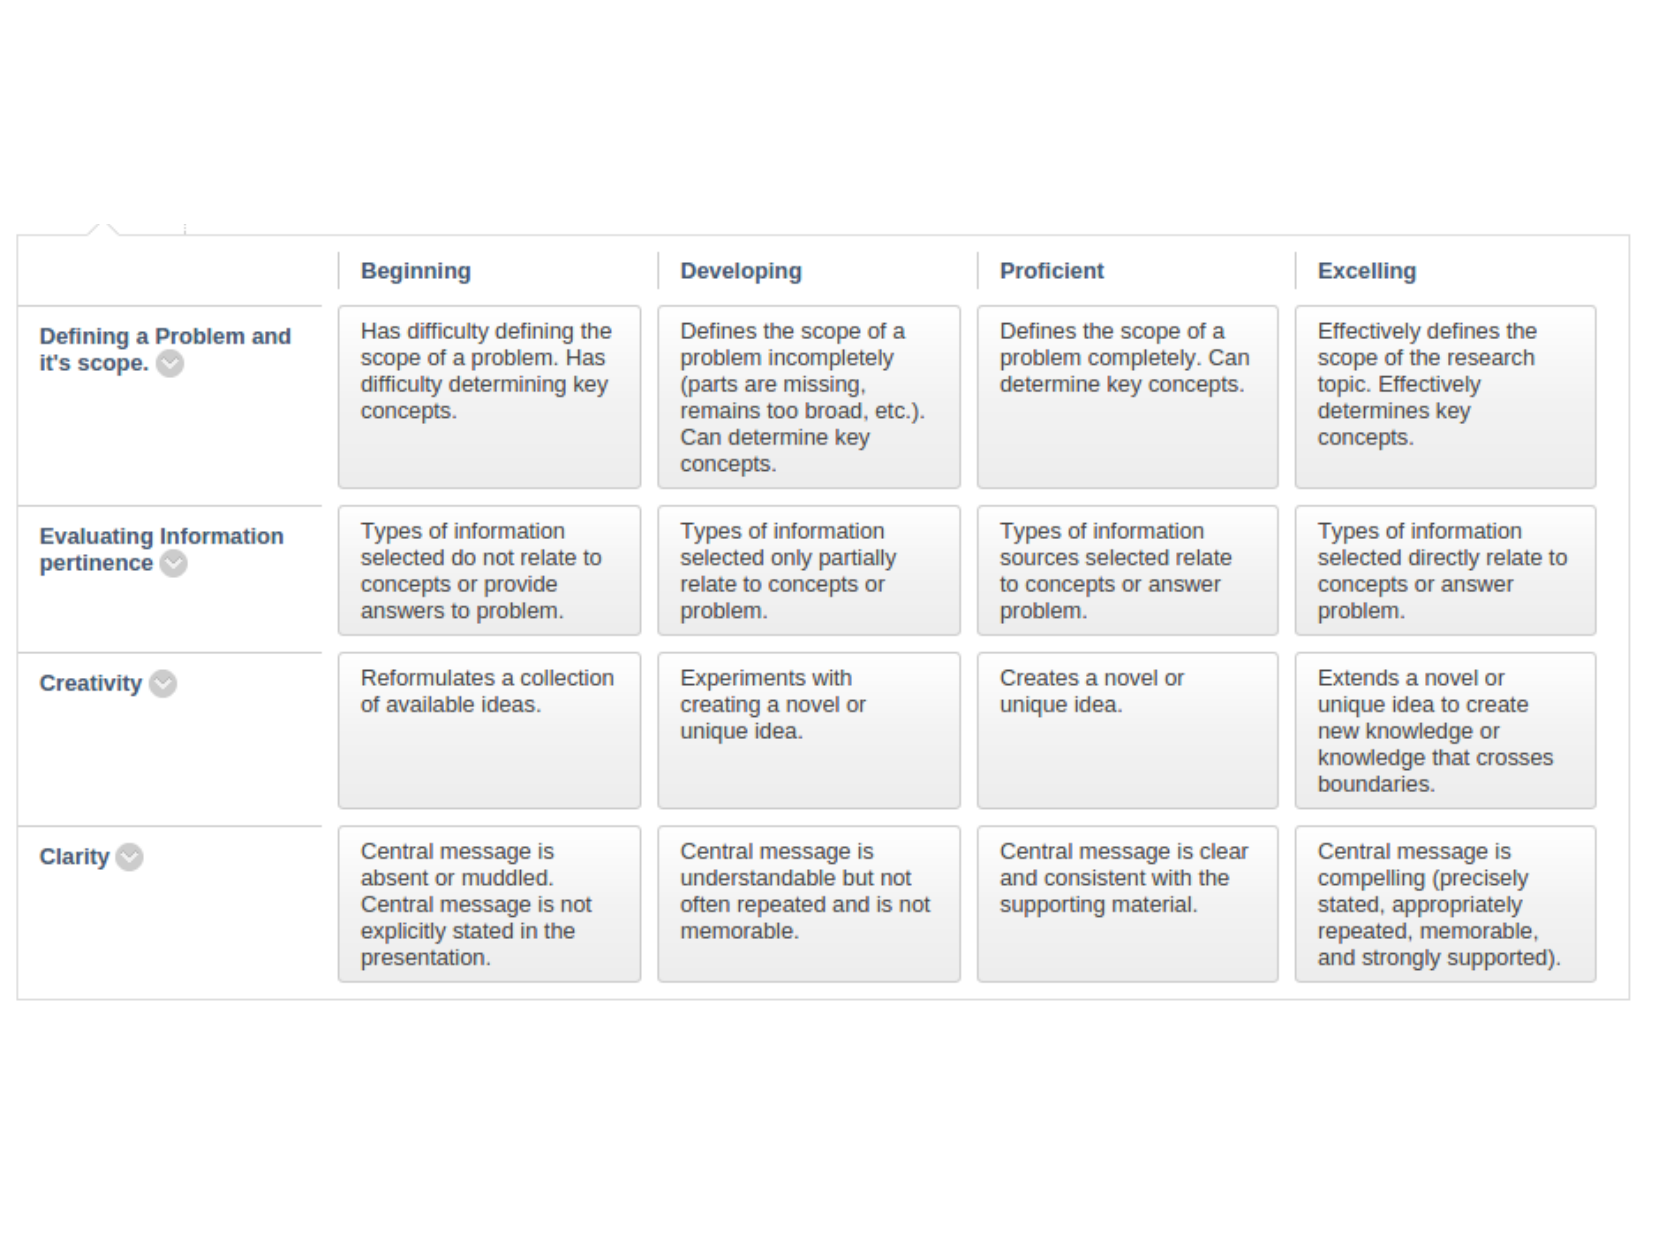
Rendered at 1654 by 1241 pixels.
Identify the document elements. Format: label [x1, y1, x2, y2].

picture [15, 224, 1643, 1015]
